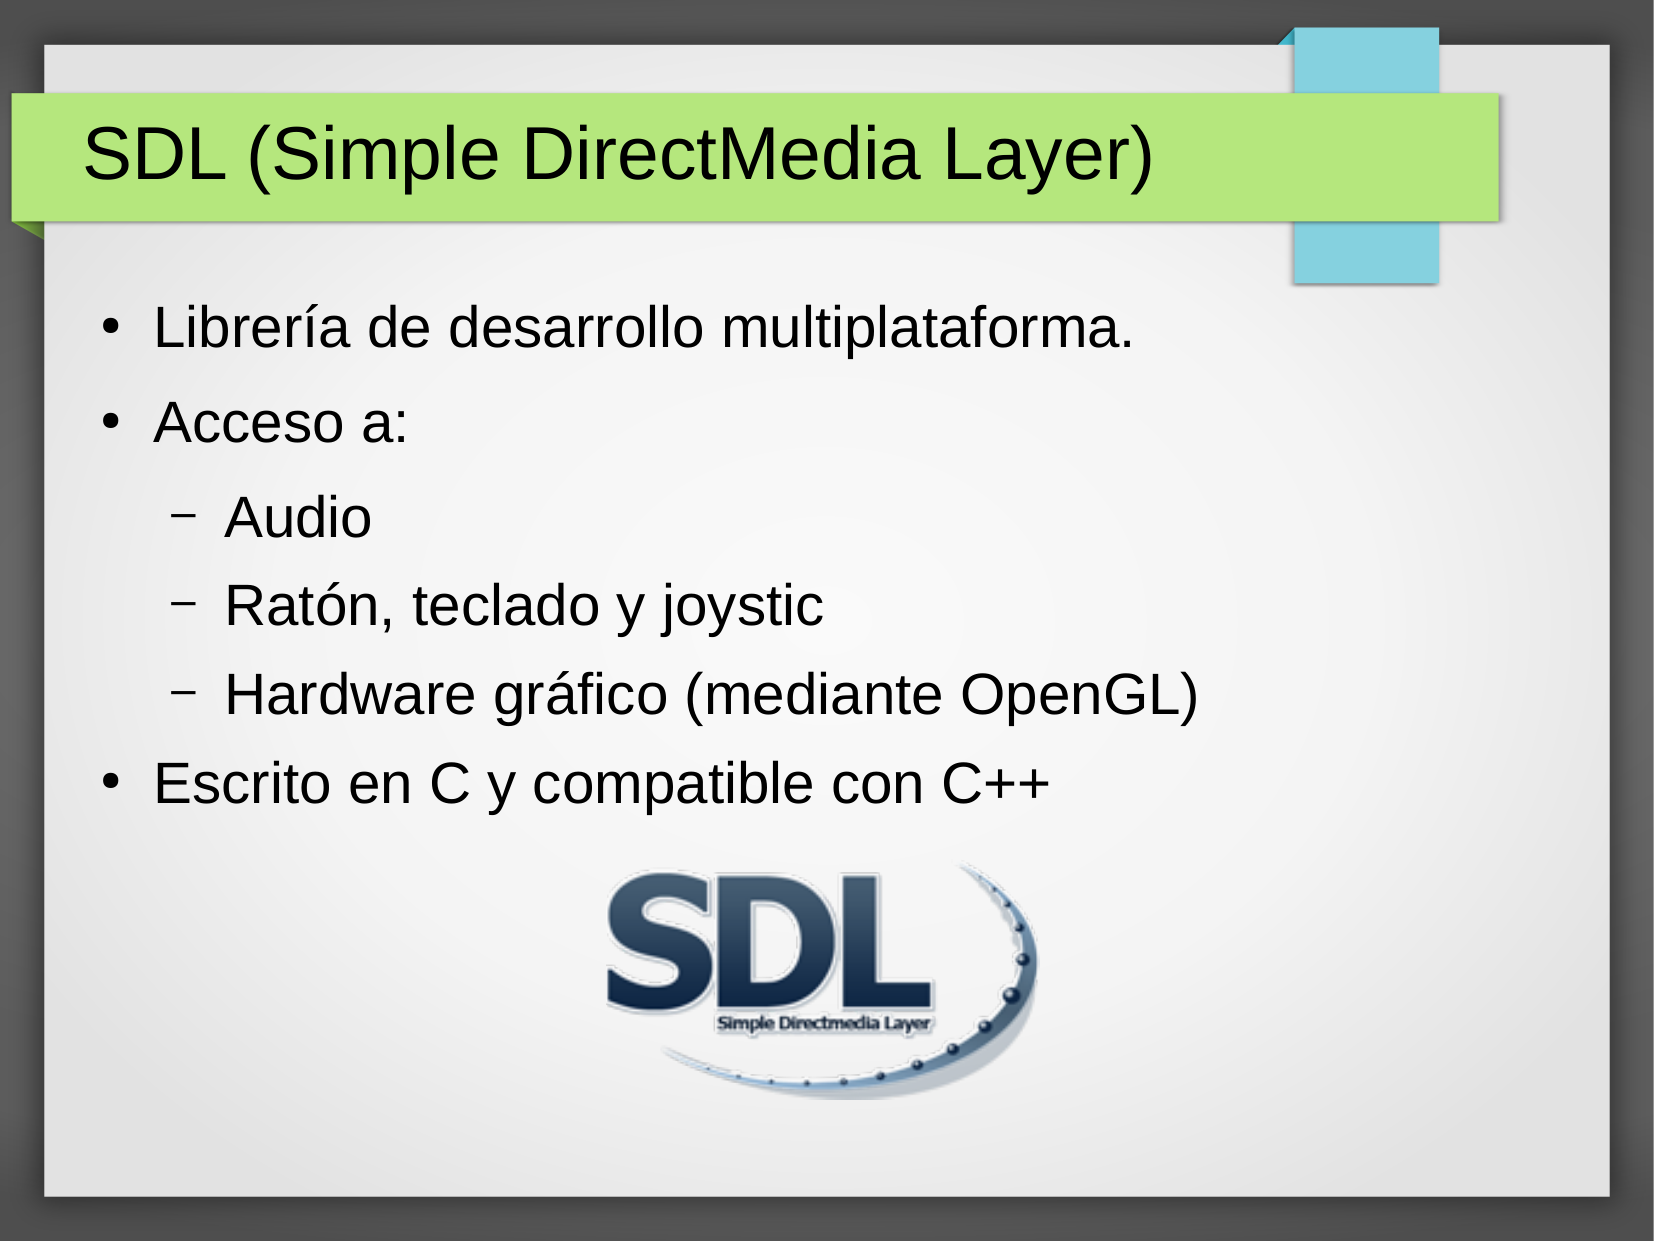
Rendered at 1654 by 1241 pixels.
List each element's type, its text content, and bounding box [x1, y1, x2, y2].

title SDL (Simple DirectMedia Layer) [82, 94, 1264, 213]
list Librería de desarrollo multiplataforma. Acceso a: Audio Ratón, teclado y joystic Hardware gráfico (mediante OpenGL) Escrito en C y compatible con C++ [82, 295, 1571, 1015]
picture [0, 0, 1654, 1241]
